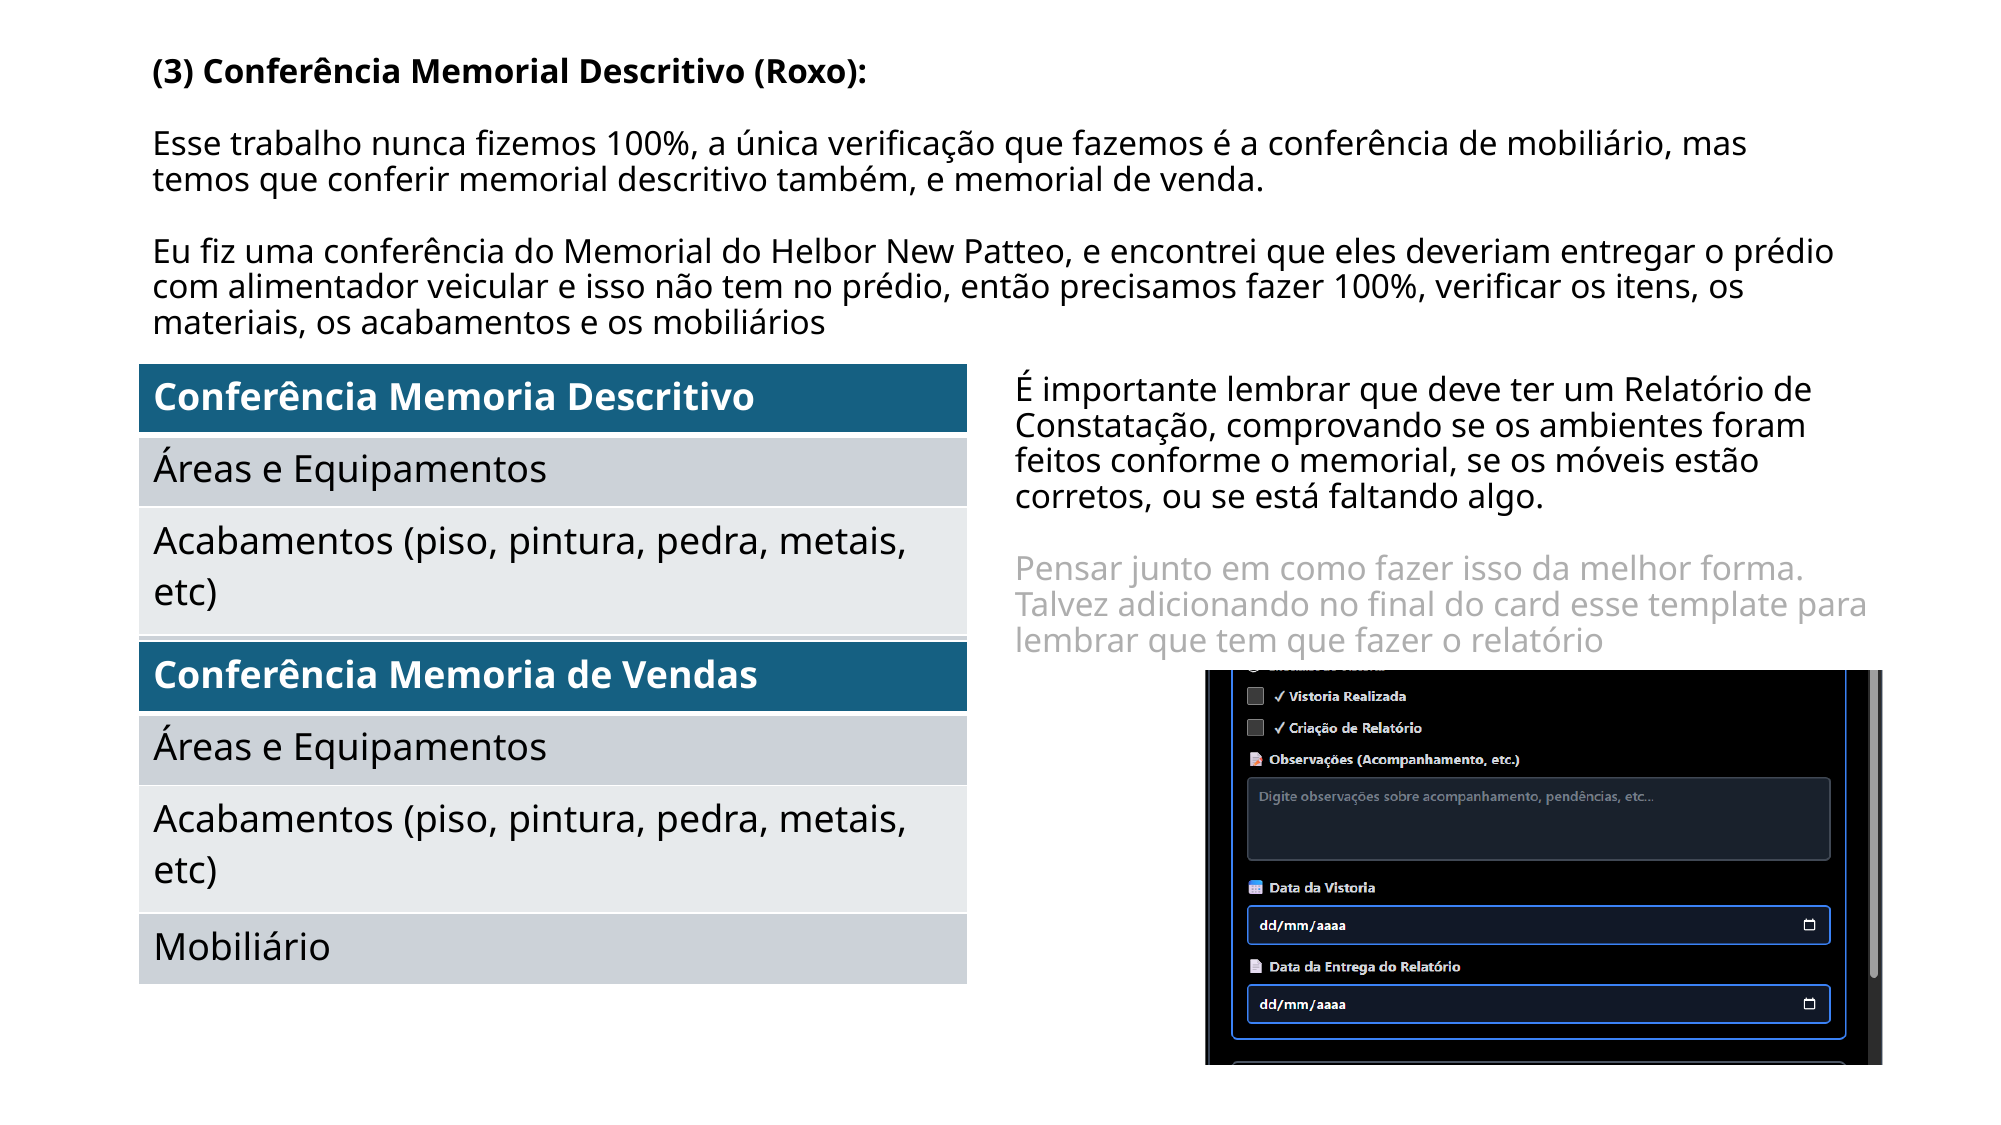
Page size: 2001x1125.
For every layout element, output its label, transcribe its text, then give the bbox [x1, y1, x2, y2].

table_cell Mobiliário [139, 914, 967, 984]
table_header Conferência Memoria de Vendas [139, 642, 967, 711]
table_cell Acabamentos (piso, pintura, pedra, metais, etc) [139, 508, 967, 634]
picture [1205, 670, 1883, 1065]
table_header Conferência Memoria Descritivo [139, 364, 967, 432]
text_box É importante lembrar que deve ter um Relatório de Constatação, comprovando se os ambientes foram feitos conforme o memorial, se os móveis estão corretos, ou se está faltando algo. Pensar junto em como fazer isso da melhor forma. Talvez adicionando no final do card esse template para lembrar que tem que fazer o relatório [999, 371, 1903, 660]
title (3) Conferência Memorial Descritivo (Roxo): Esse trabalho nunca fizemos 100%, a única verificação que fazemos é a conferência de mobiliário, mas temos que conferir memorial descritivo também, e memorial de venda. Eu fiz uma conferência do Memorial do Helbor New Patteo, e encontrei que eles deveriam entregar o prédio com alimentador veicular e isso não tem no prédio, então precisamos fazer 100%, verificar os itens, os materiais, os acabamentos e os mobiliários [137, 60, 1863, 337]
table_cell Acabamentos (piso, pintura, pedra, metais, etc) [139, 786, 967, 912]
table_cell Áreas e Equipamentos [139, 716, 967, 785]
table_cell Mobiliário [139, 636, 967, 640]
table_cell Áreas e Equipamentos [139, 438, 967, 506]
